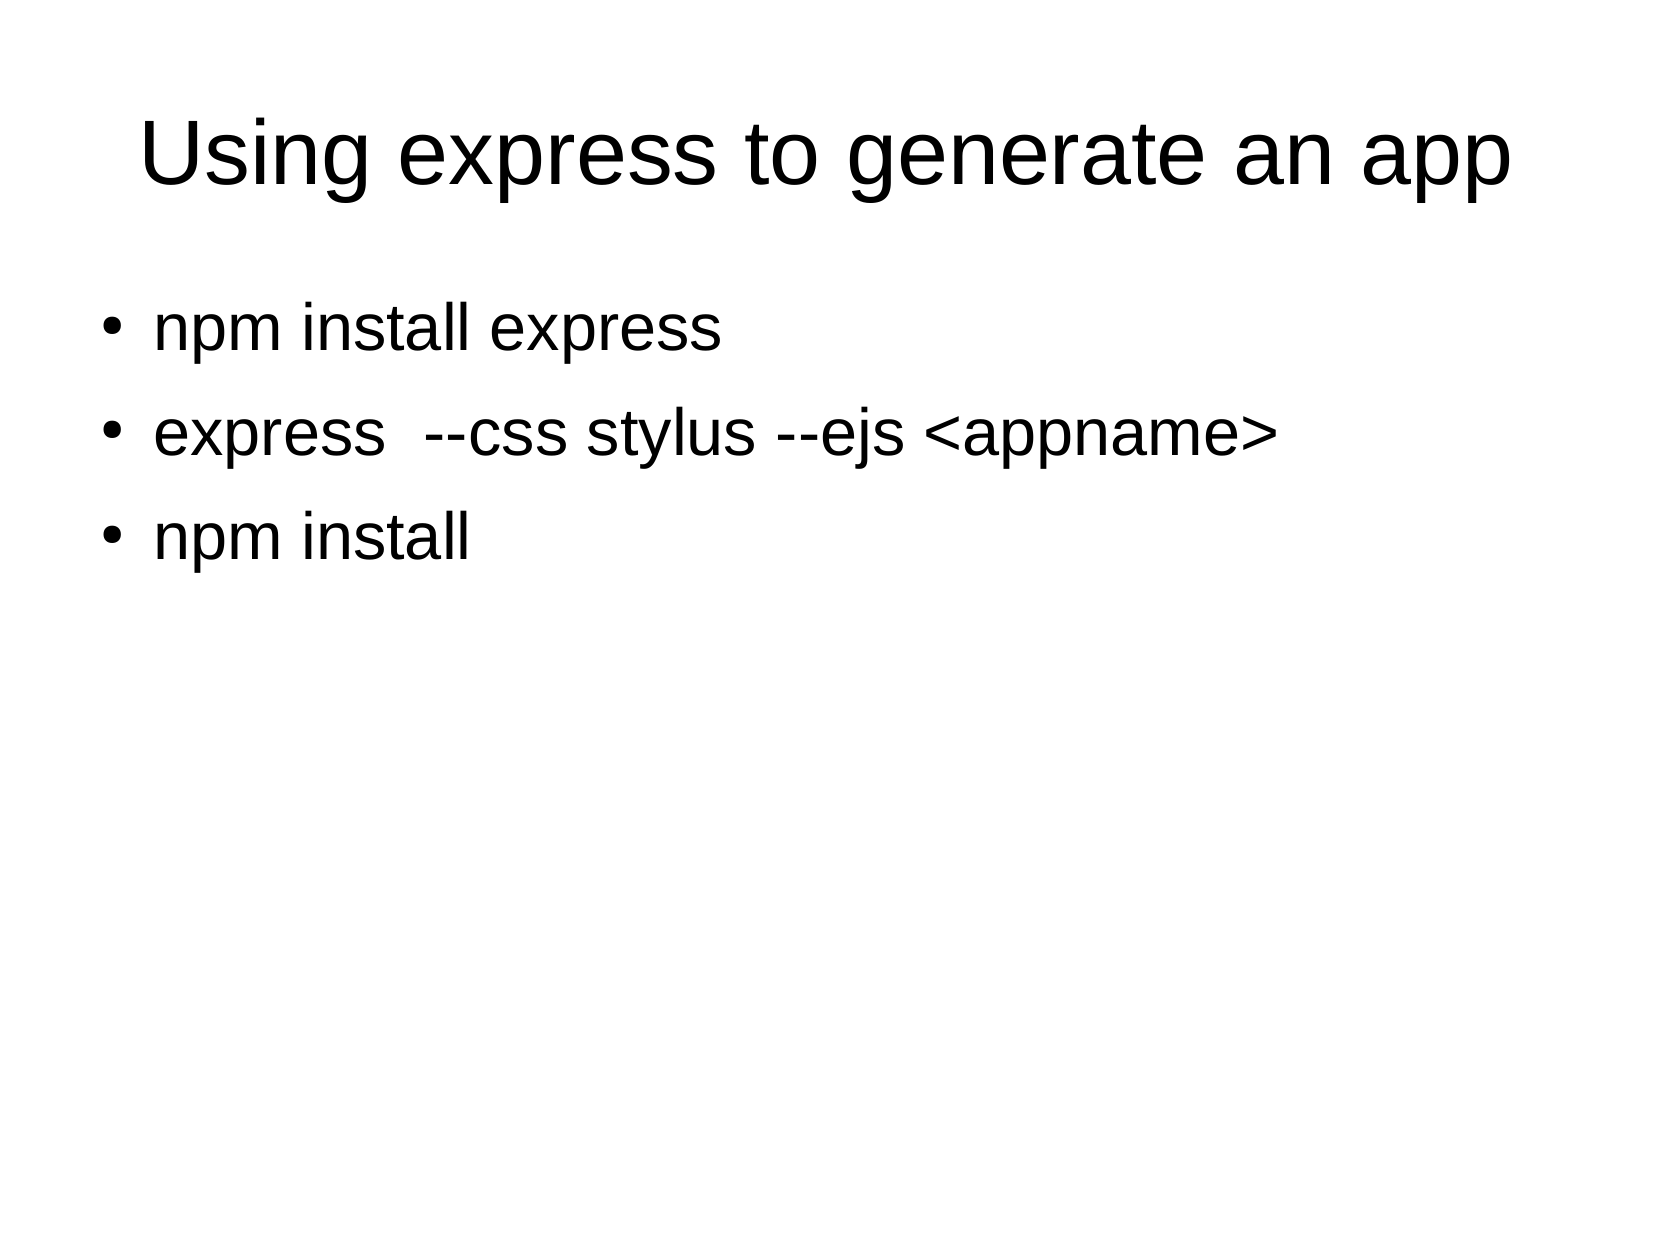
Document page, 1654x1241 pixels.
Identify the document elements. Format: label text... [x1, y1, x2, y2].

list npm install express express --css stylus --ejs <appname> npm install [82, 290, 1538, 1010]
title Using express to generate an app [82, 49, 1571, 257]
